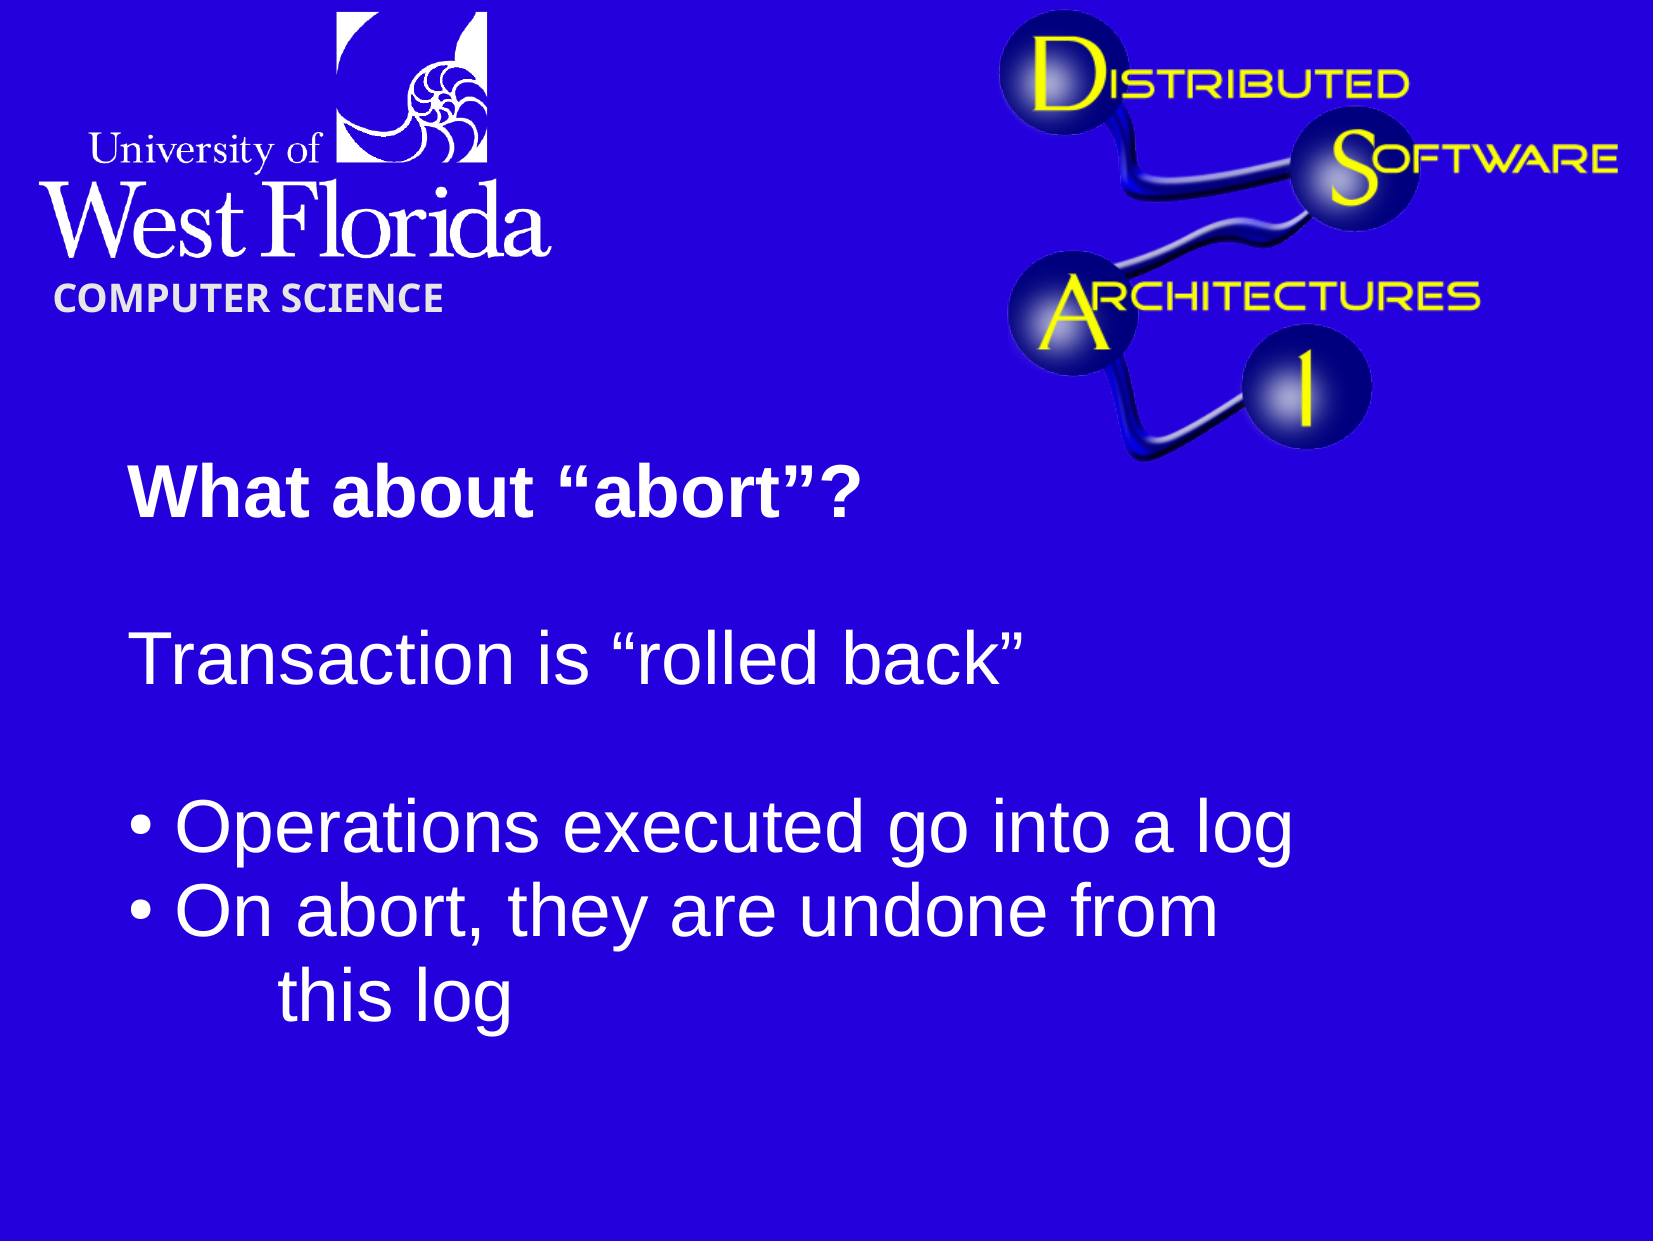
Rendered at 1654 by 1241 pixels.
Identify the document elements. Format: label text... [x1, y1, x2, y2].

picture [37, 0, 559, 262]
text_box What about “abort”? Transaction is “rolled back” Operations executed go into a log On abort, they are undone from this log [112, 441, 1426, 1129]
text_box COMPUTER SCIENCE [37, 262, 563, 334]
picture [910, 0, 1653, 506]
